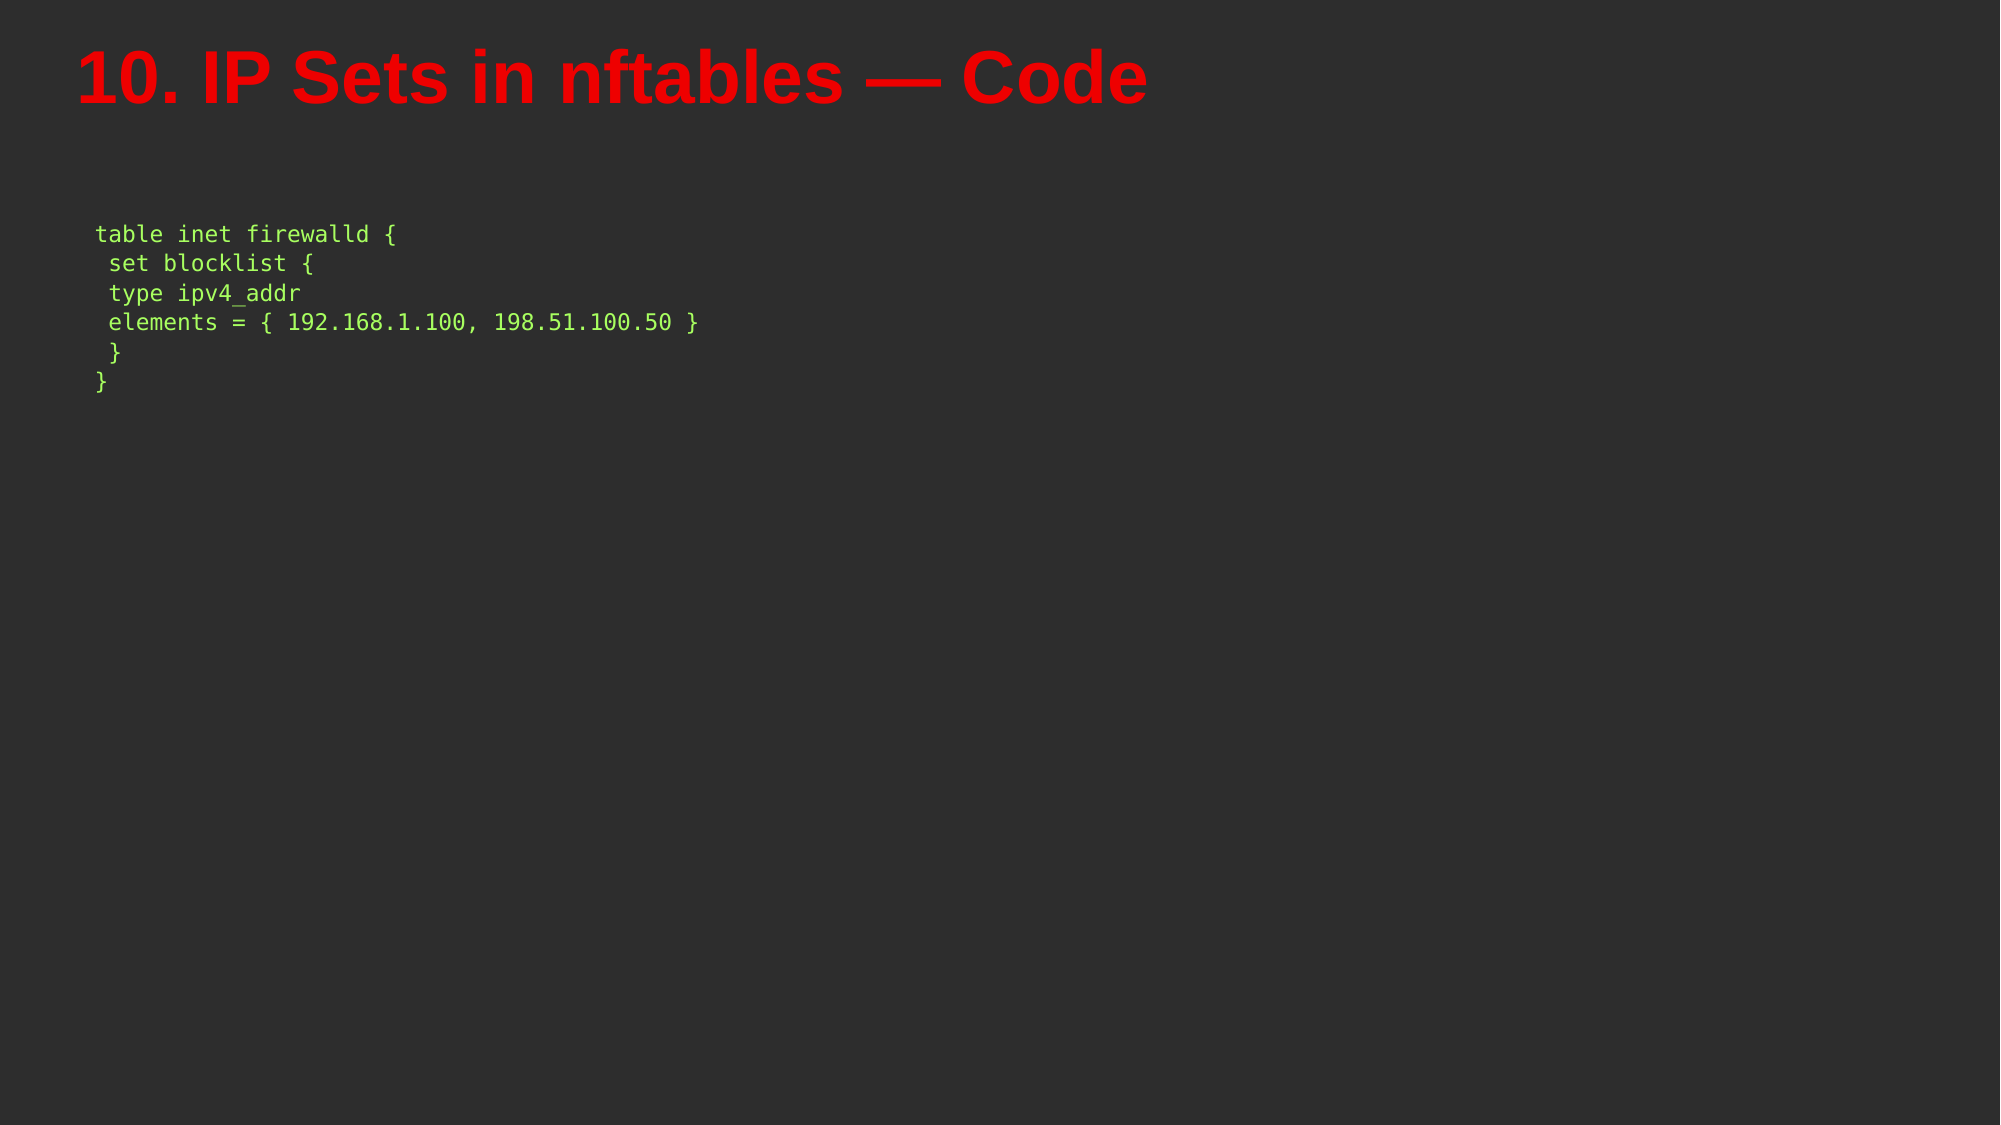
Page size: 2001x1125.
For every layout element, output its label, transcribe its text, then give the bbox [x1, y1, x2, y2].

text_box table inet firewalld { set blocklist { type ipv4_addr elements = { 192.168.1.100, 198.51.100.50 } } } [59, 194, 1942, 1093]
text_box 10. IP Sets in nftables — Code [59, 23, 1942, 178]
